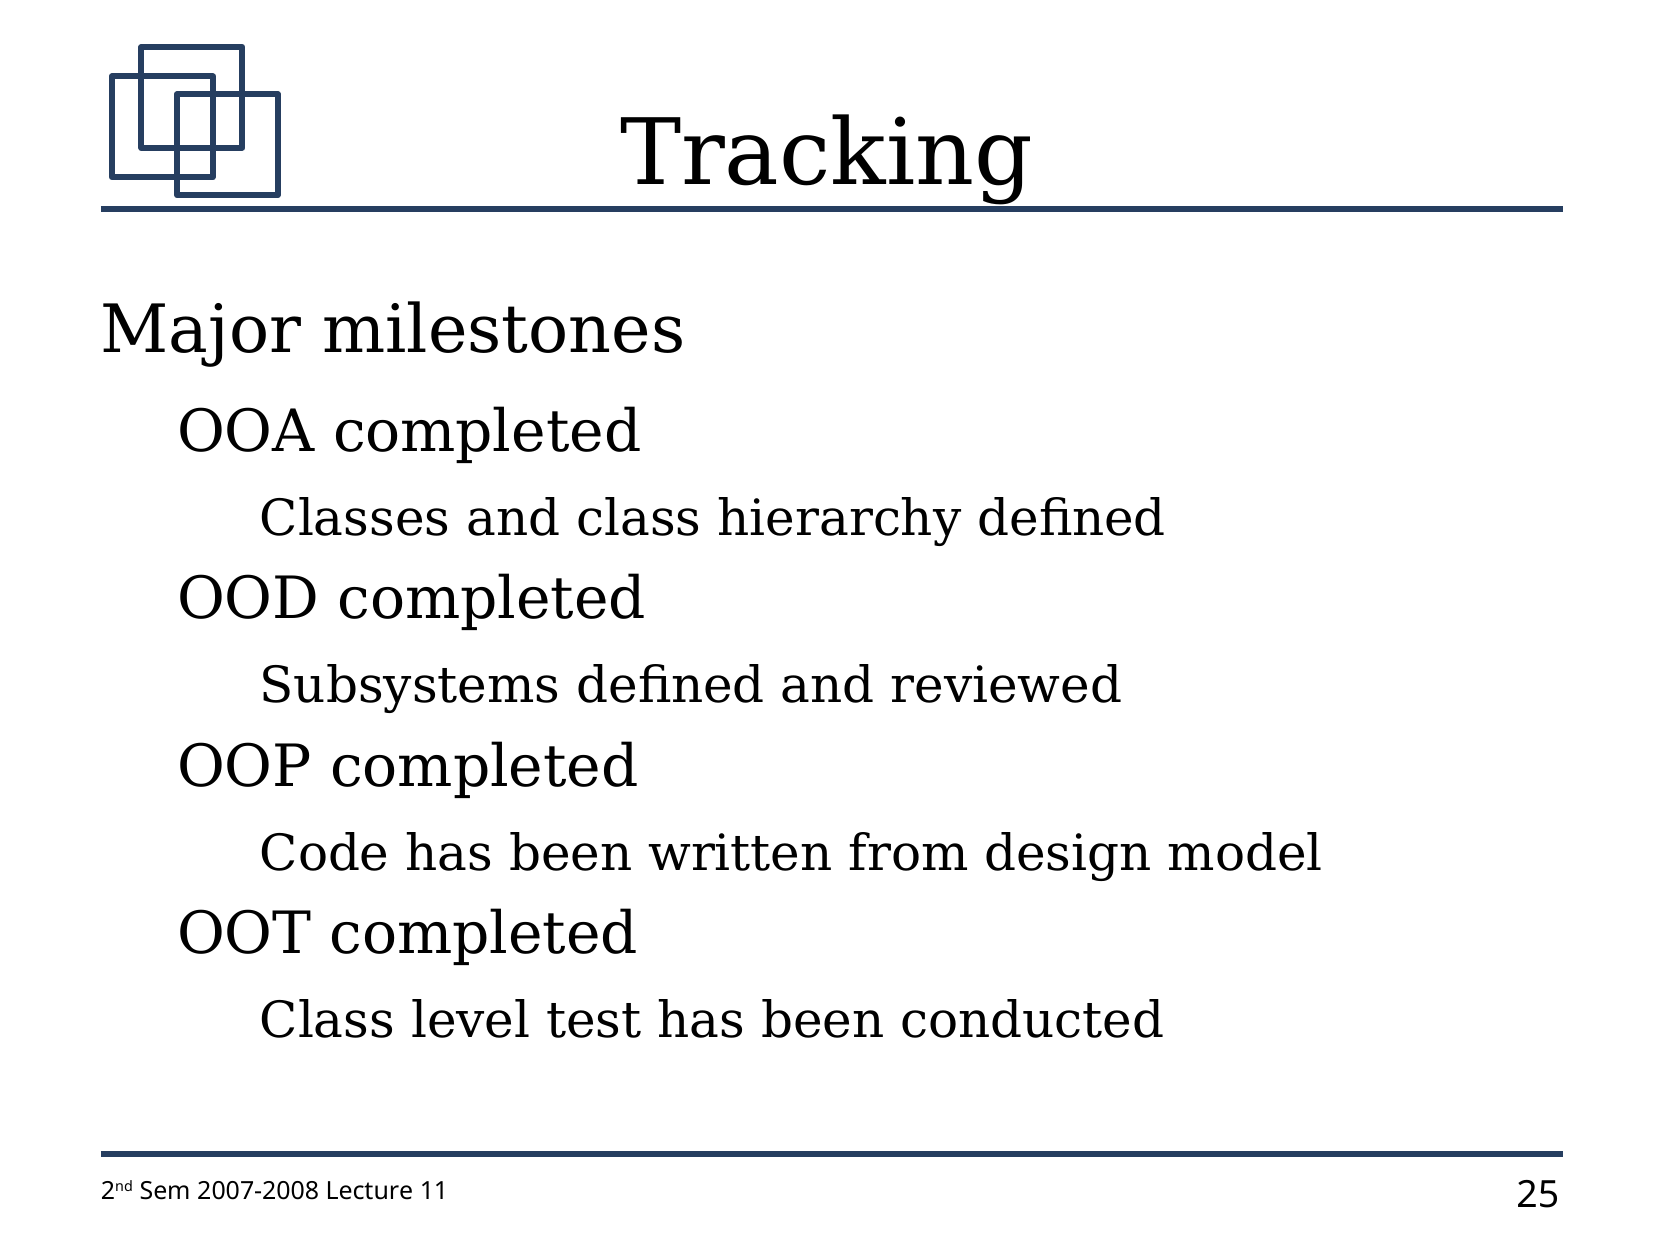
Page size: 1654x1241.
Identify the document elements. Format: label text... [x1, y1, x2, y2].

title Tracking [82, 49, 1571, 257]
list Major milestones OOA completed Classes and class hierarchy defined OOD completed Subsystems defined and reviewed OOP completed Code has been written from design model OOT completed Class level test has been conducted [82, 290, 1571, 1109]
